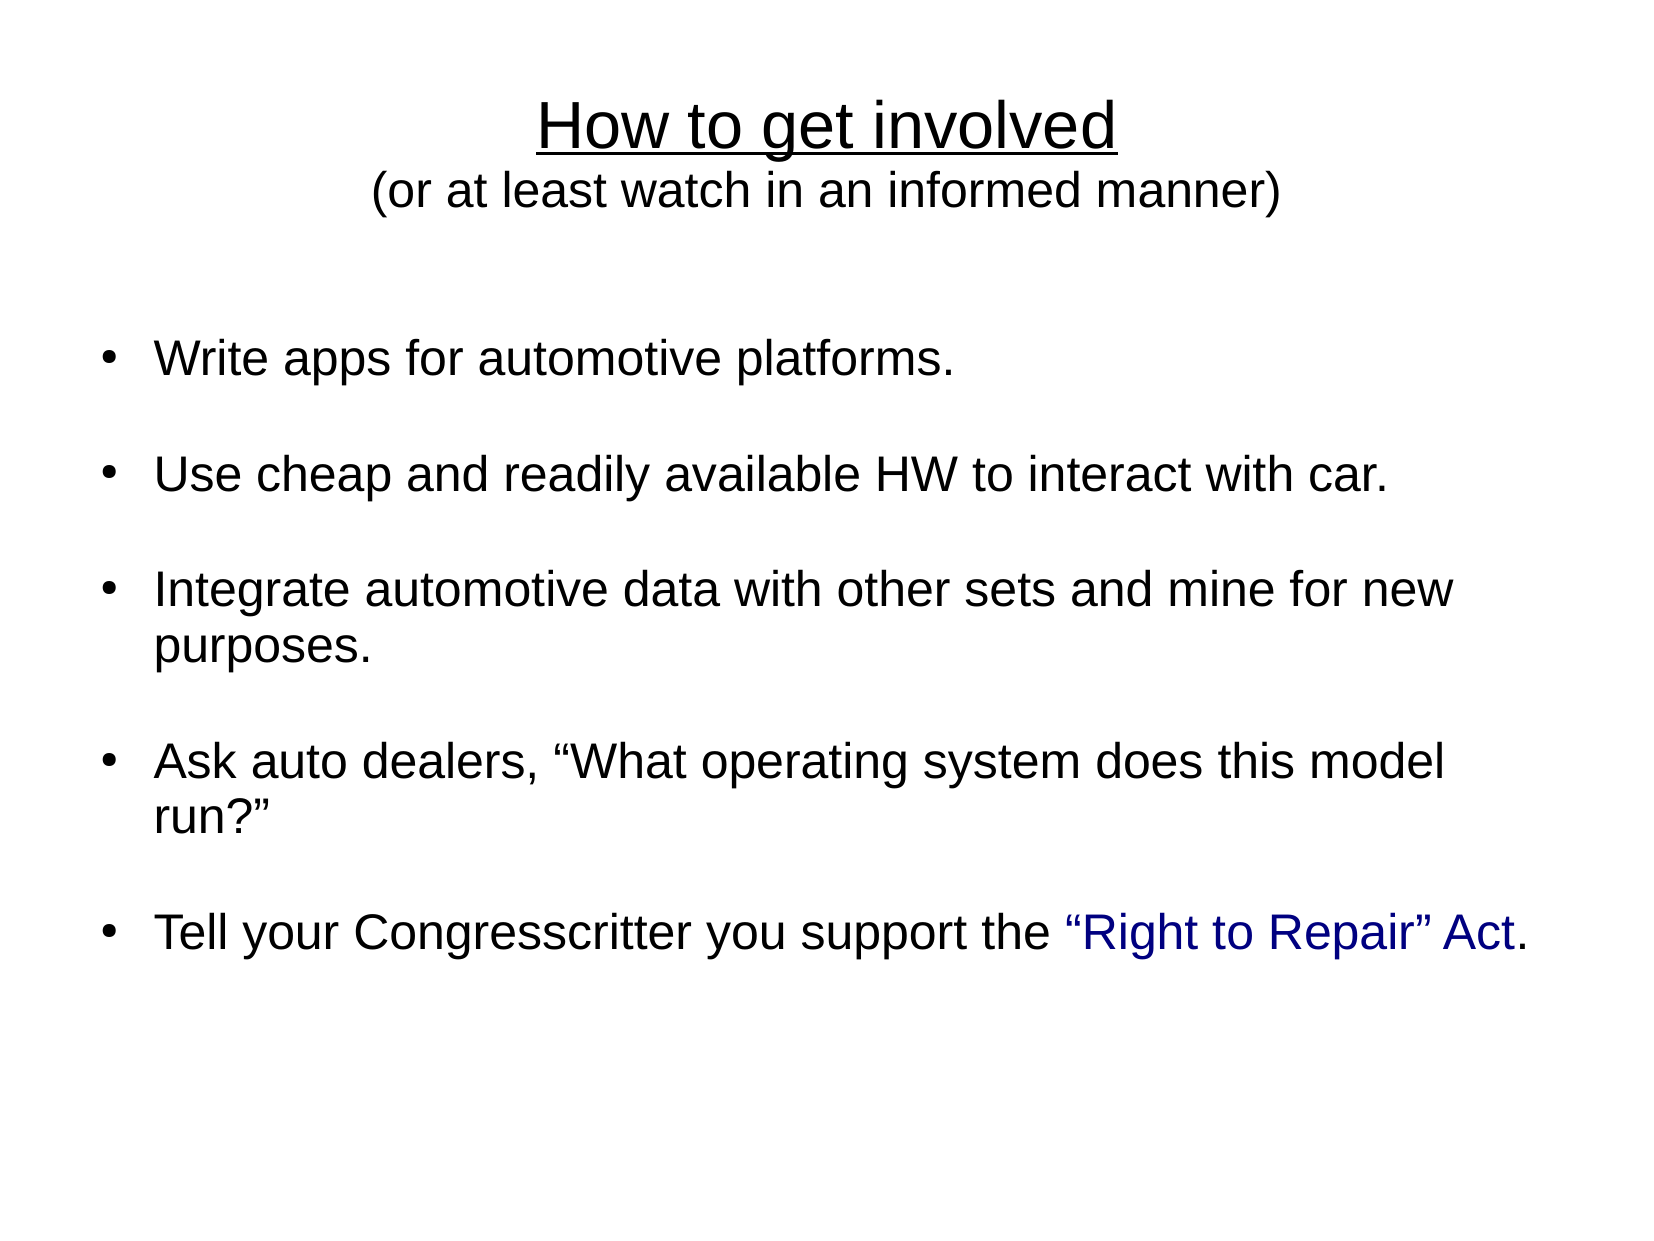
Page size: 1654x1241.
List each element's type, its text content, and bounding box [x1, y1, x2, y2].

title How to get involved (or at least watch in an informed manner) [82, 49, 1571, 257]
list Write apps for automotive platforms. Use cheap and readily available HW to interact with car. Integrate automotive data with other sets and mine for new purposes. Ask auto dealers, “What operating system does this model run?” Tell your Congresscritter you support the “Right to Repair” Act. [82, 330, 1571, 1109]
